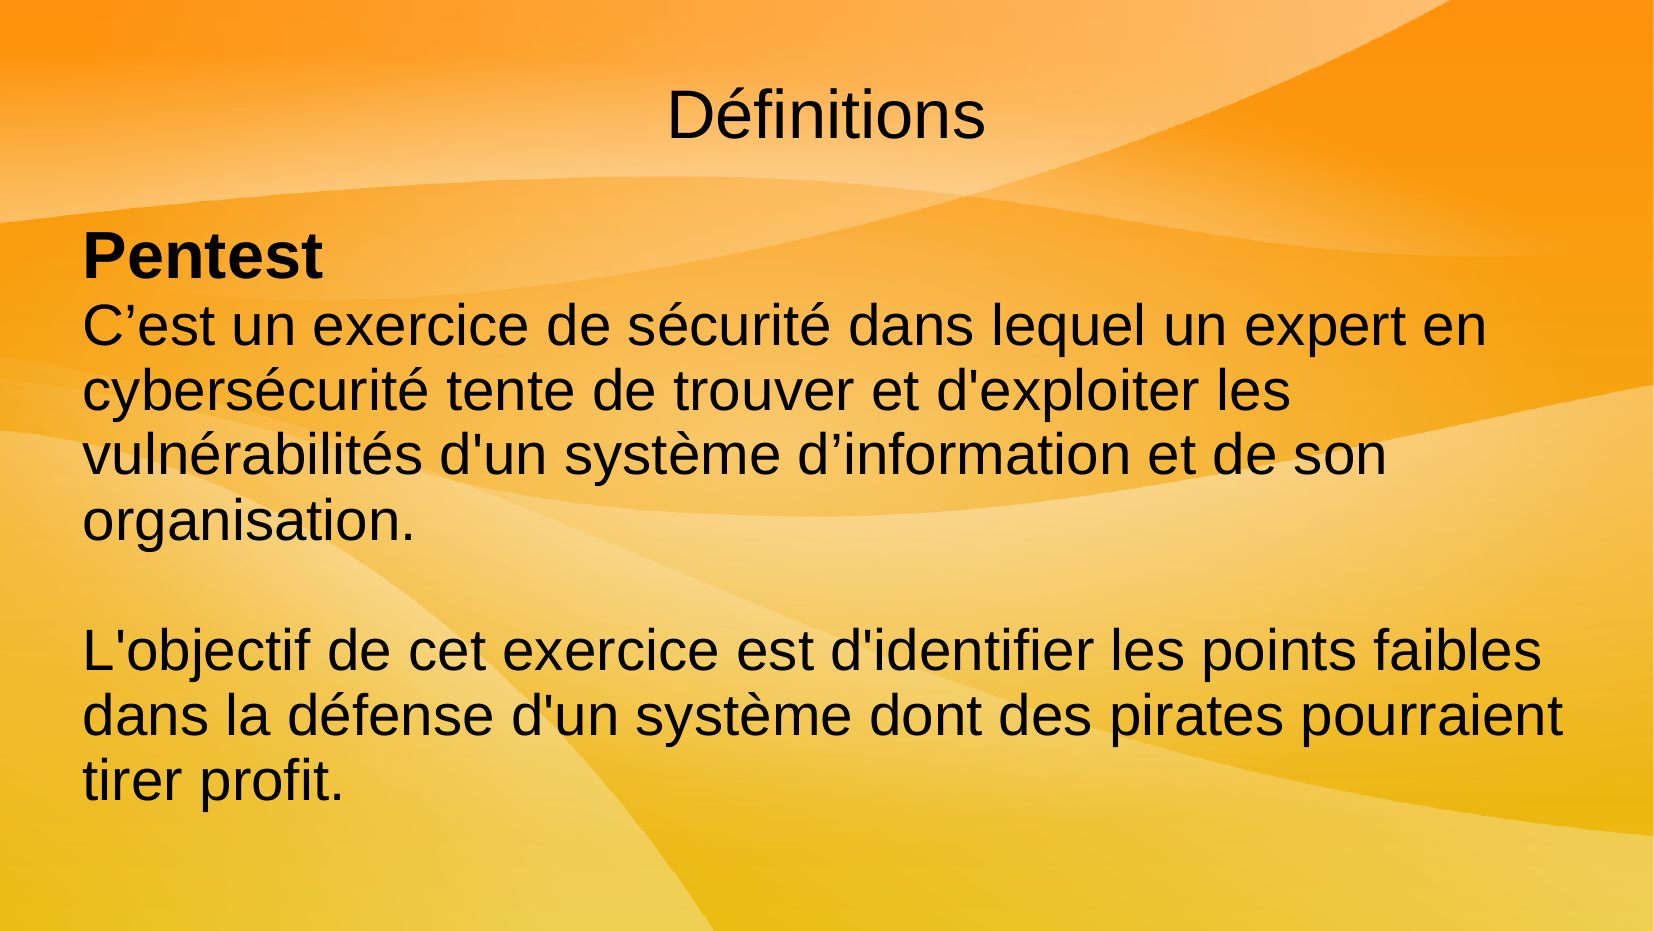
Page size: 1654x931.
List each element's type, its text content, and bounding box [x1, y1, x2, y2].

title Définitions [82, 37, 1571, 193]
picture [0, 0, 1654, 931]
subtitle Pentest C’est un exercice de sécurité dans lequel un expert en cybersécurité tente de trouver et d'exploiter les vulnérabilités d'un système d’information et de son organisation. L'objectif de cet exercice est d'identifier les points faibles dans la défense d'un système dont des pirates pourraient tirer profit. [82, 217, 1571, 916]
